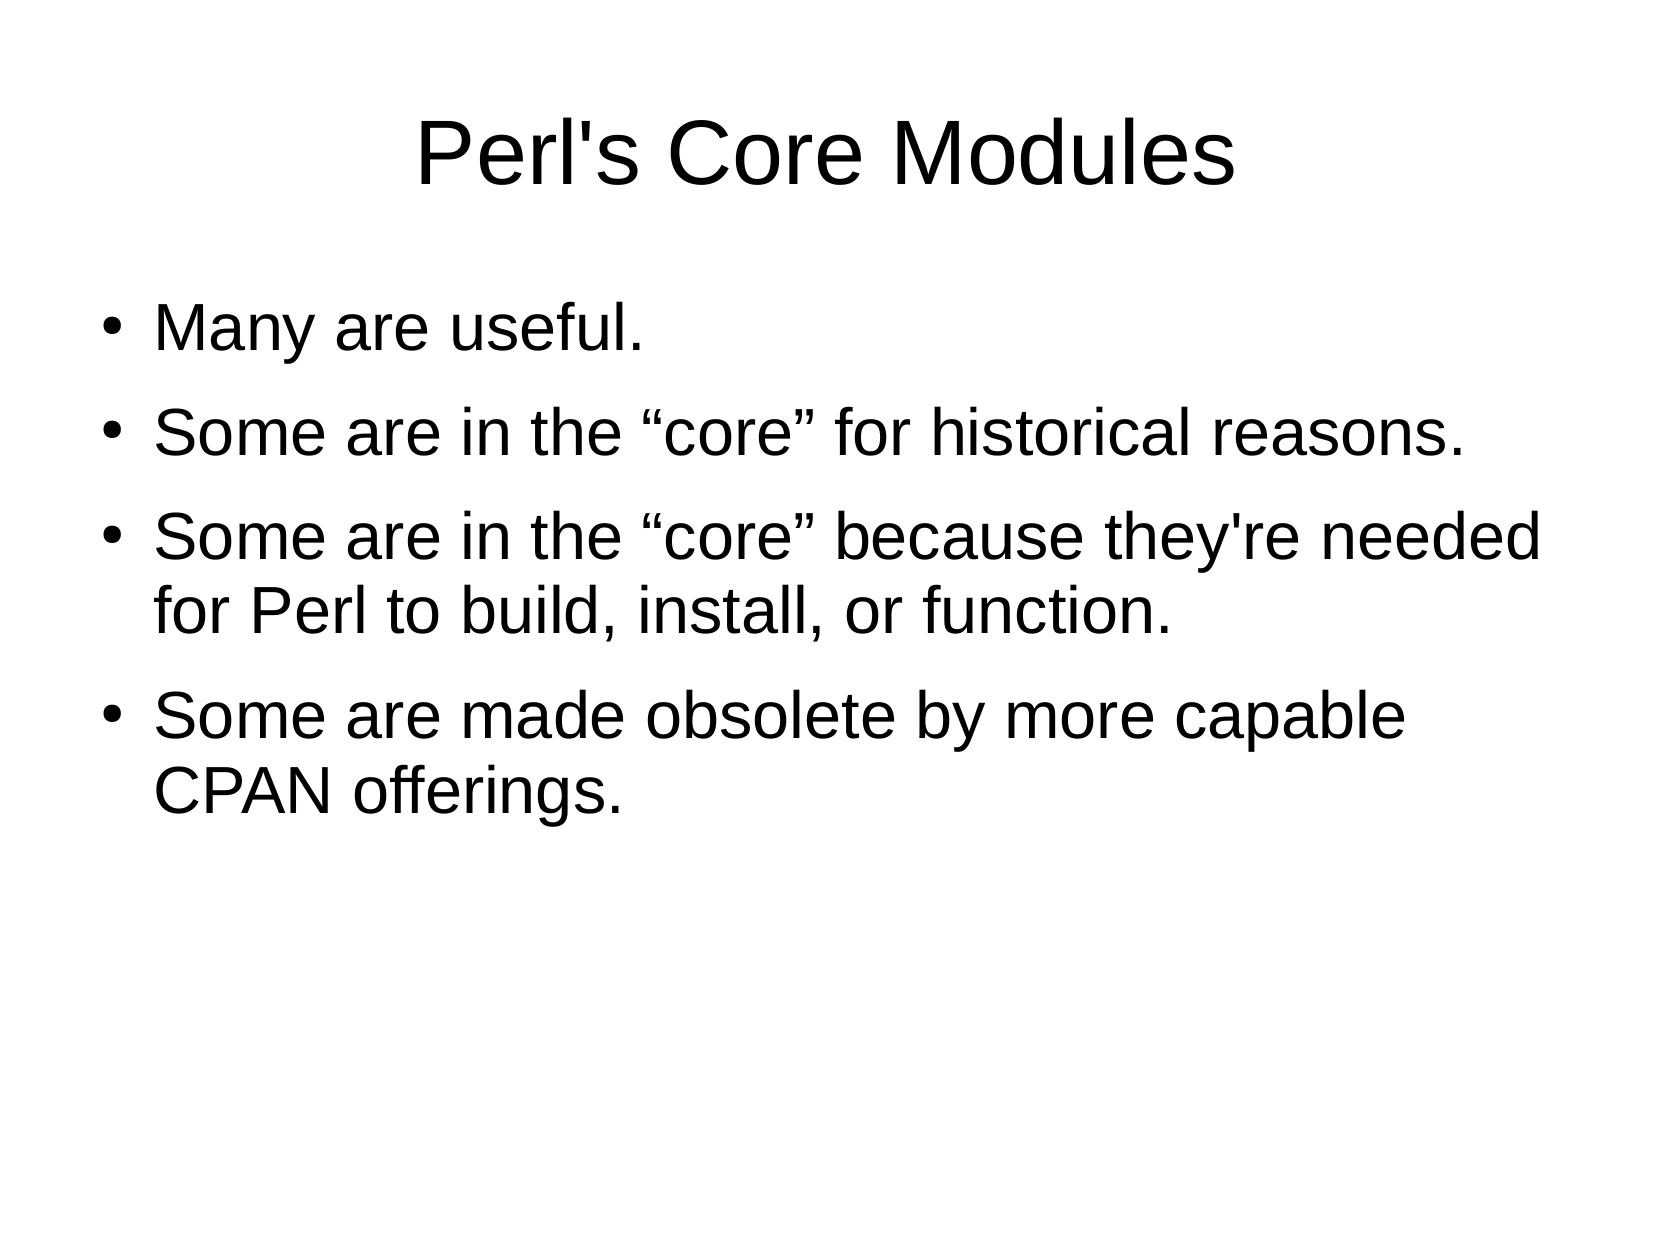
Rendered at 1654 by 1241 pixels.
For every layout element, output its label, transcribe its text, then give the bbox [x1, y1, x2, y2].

list Many are useful. Some are in the “core” for historical reasons. Some are in the “core” because they're needed for Perl to build, install, or function. Some are made obsolete by more capable CPAN offerings. [82, 290, 1571, 1010]
title Perl's Core Modules [82, 49, 1571, 257]
